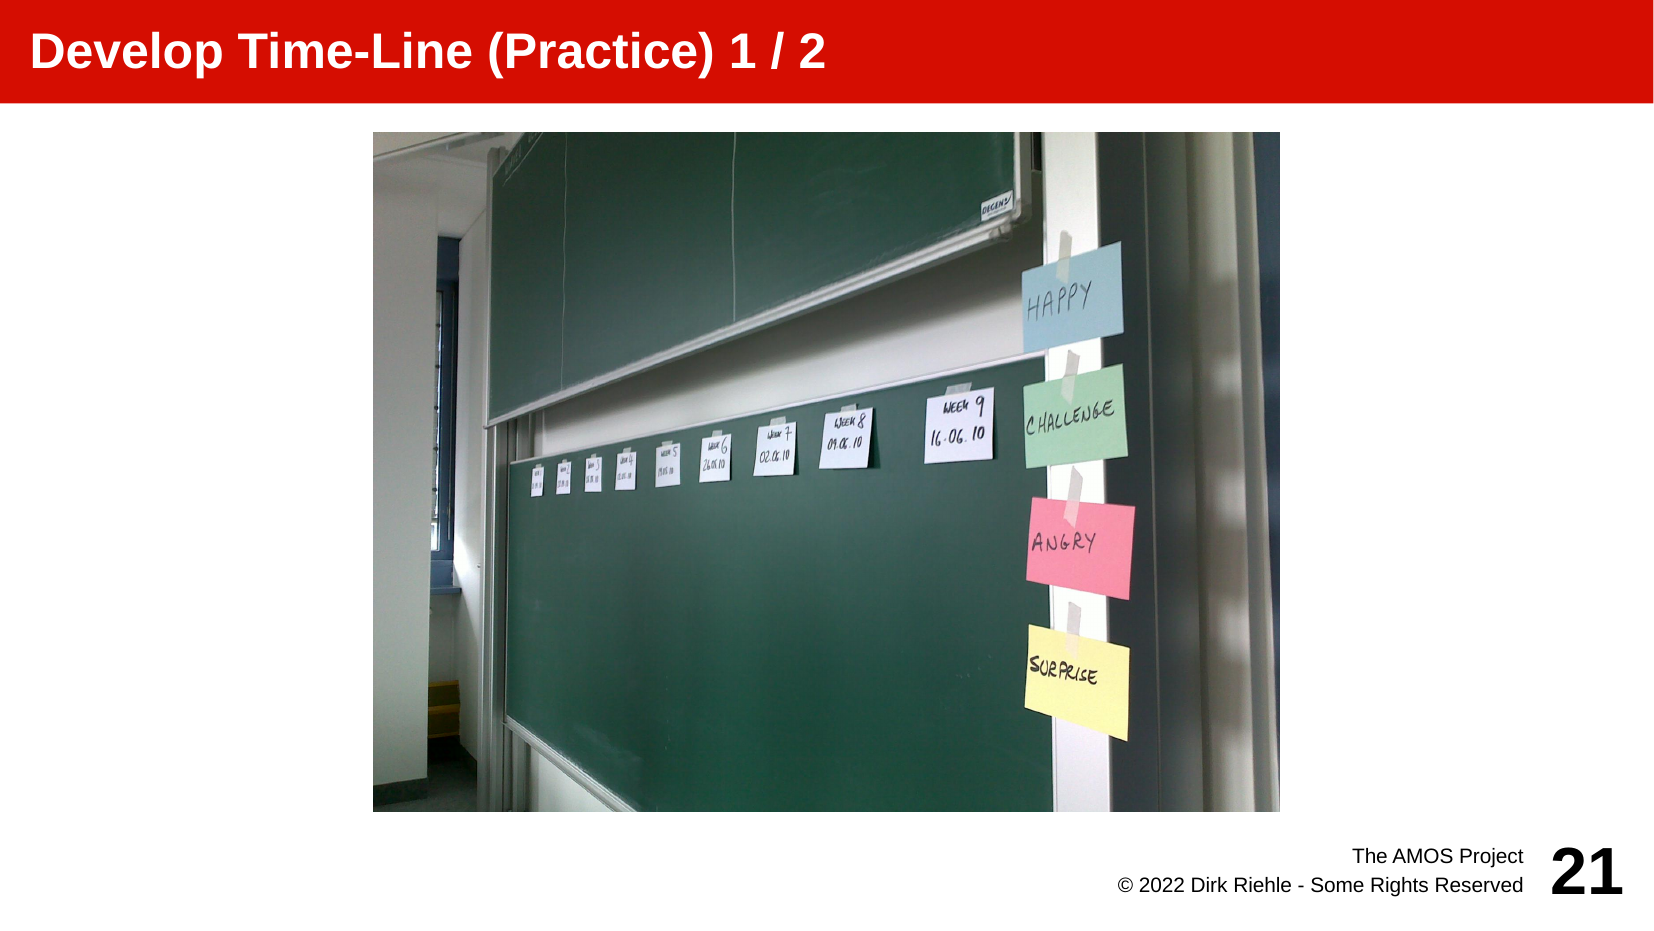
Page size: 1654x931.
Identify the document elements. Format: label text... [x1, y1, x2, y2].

title Develop Time-Line (Practice) 1 / 2 [0, 0, 1654, 104]
picture [373, 132, 1280, 813]
